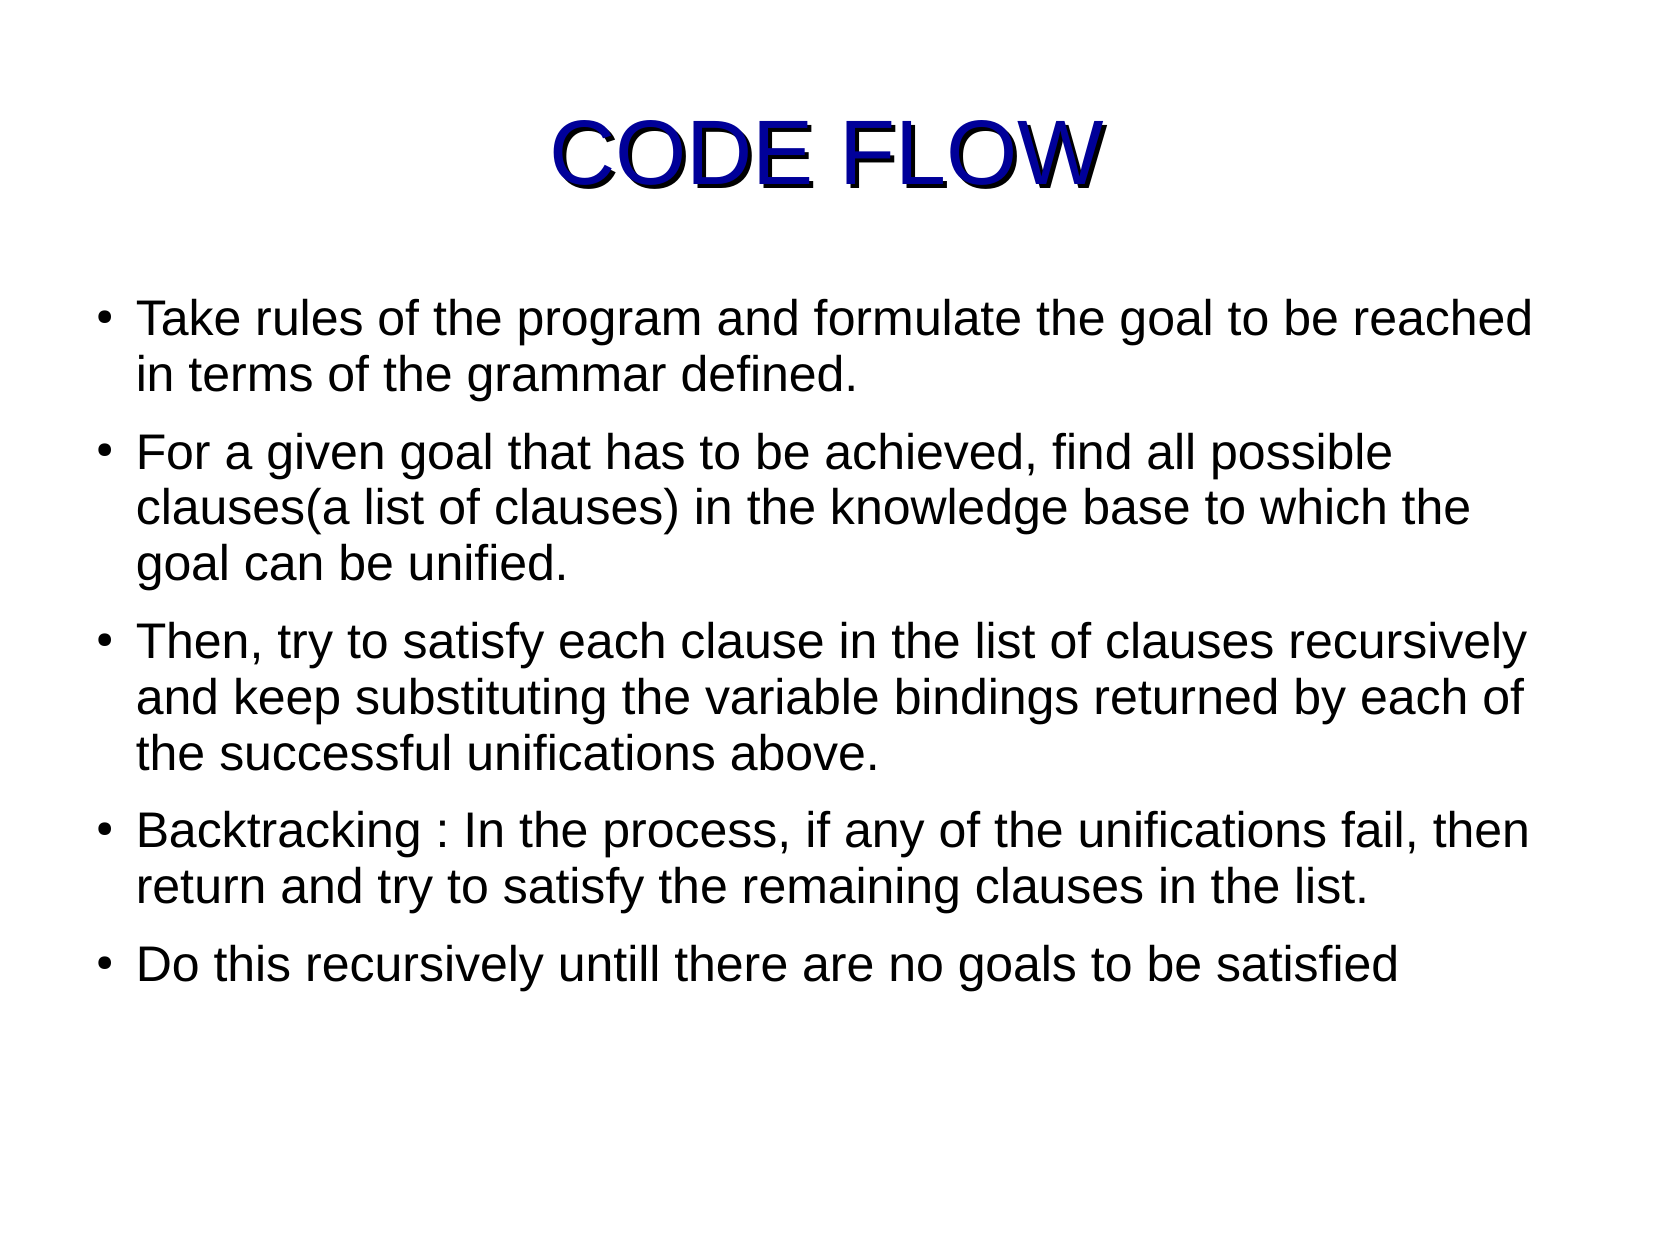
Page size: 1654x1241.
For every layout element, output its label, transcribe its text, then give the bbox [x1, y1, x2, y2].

list Take rules of the program and formulate the goal to be reached in terms of the grammar defined. For a given goal that has to be achieved, find all possible clauses(a list of clauses) in the knowledge base to which the goal can be unified. Then, try to satisfy each clause in the list of clauses recursively and keep substituting the variable bindings returned by each of the successful unifications above. Backtracking : In the process, if any of the unifications fail, then return and try to satisfy the remaining clauses in the list. Do this recursively untill there are no goals to be satisfied [82, 290, 1571, 1010]
title CODE FLOW [82, 49, 1571, 257]
